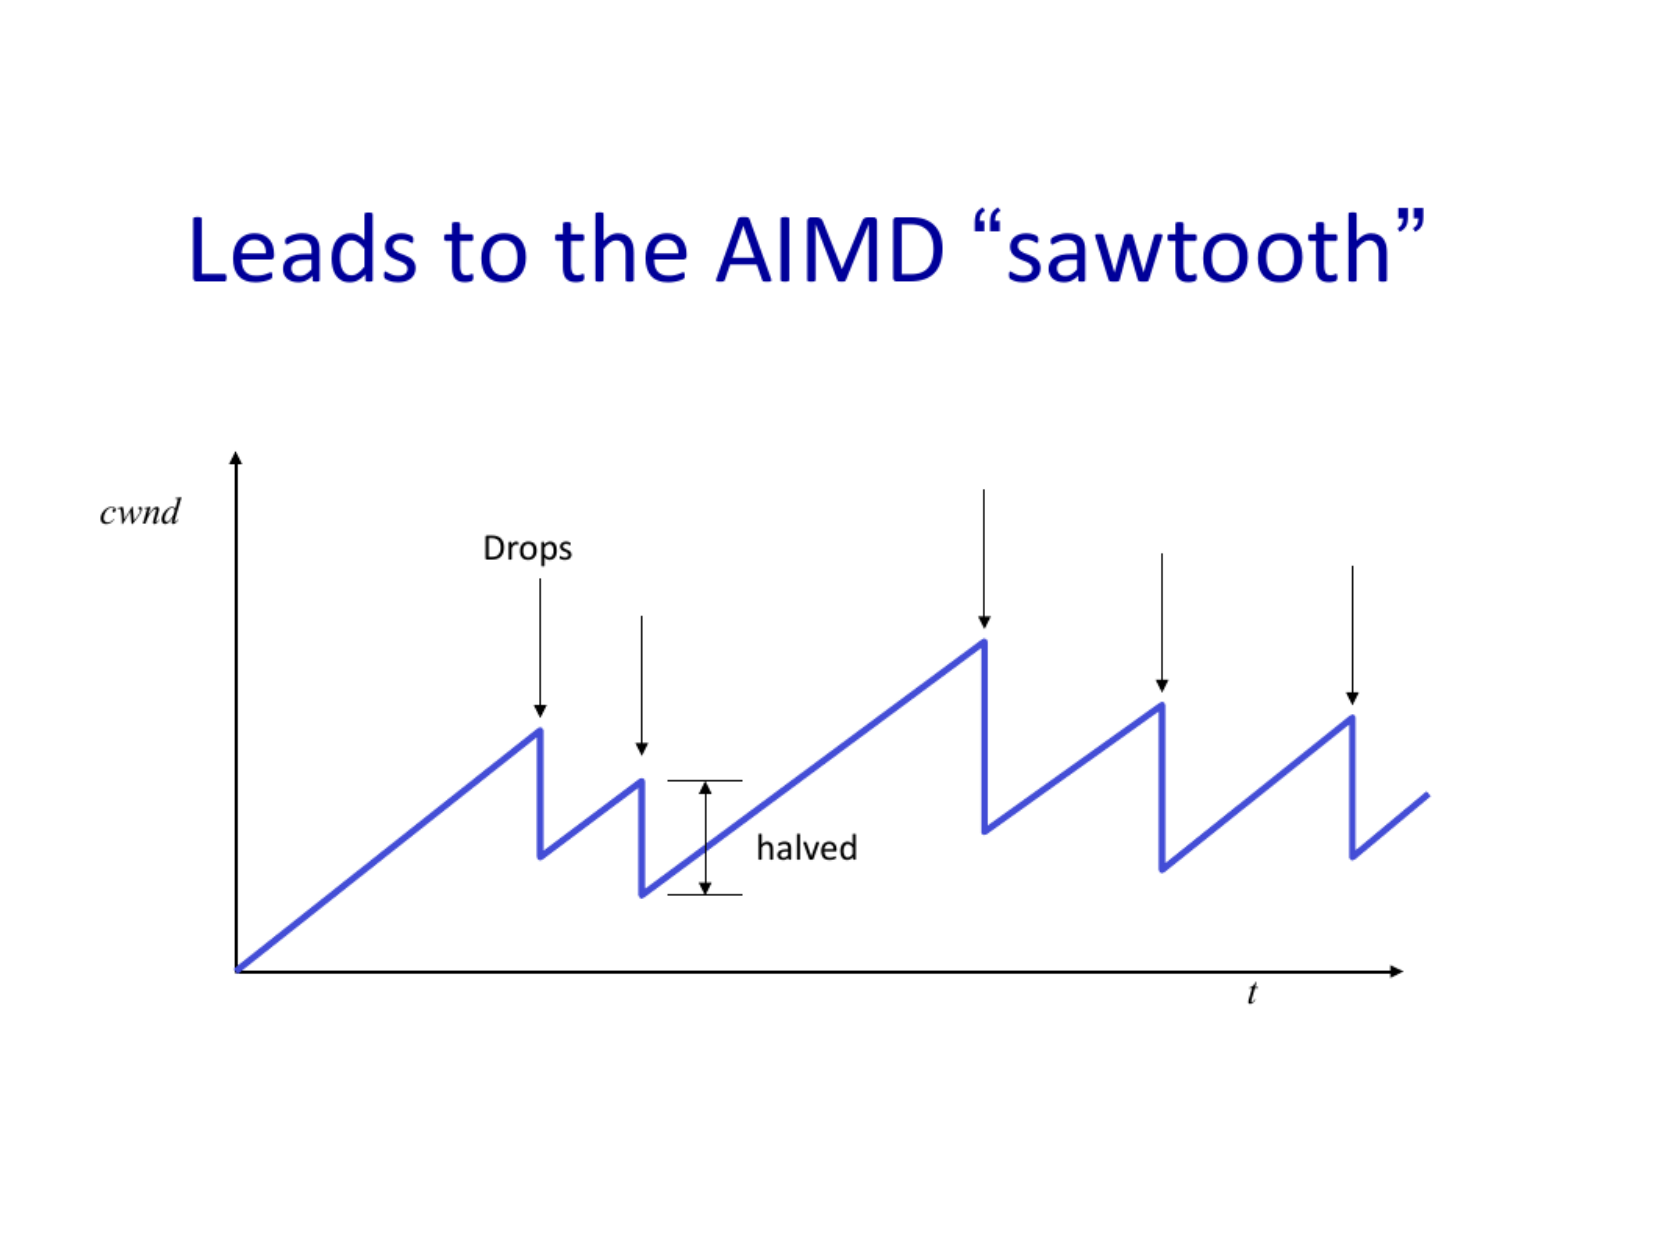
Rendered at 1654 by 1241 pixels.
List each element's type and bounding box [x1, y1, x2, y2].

picture [60, 191, 1499, 1036]
